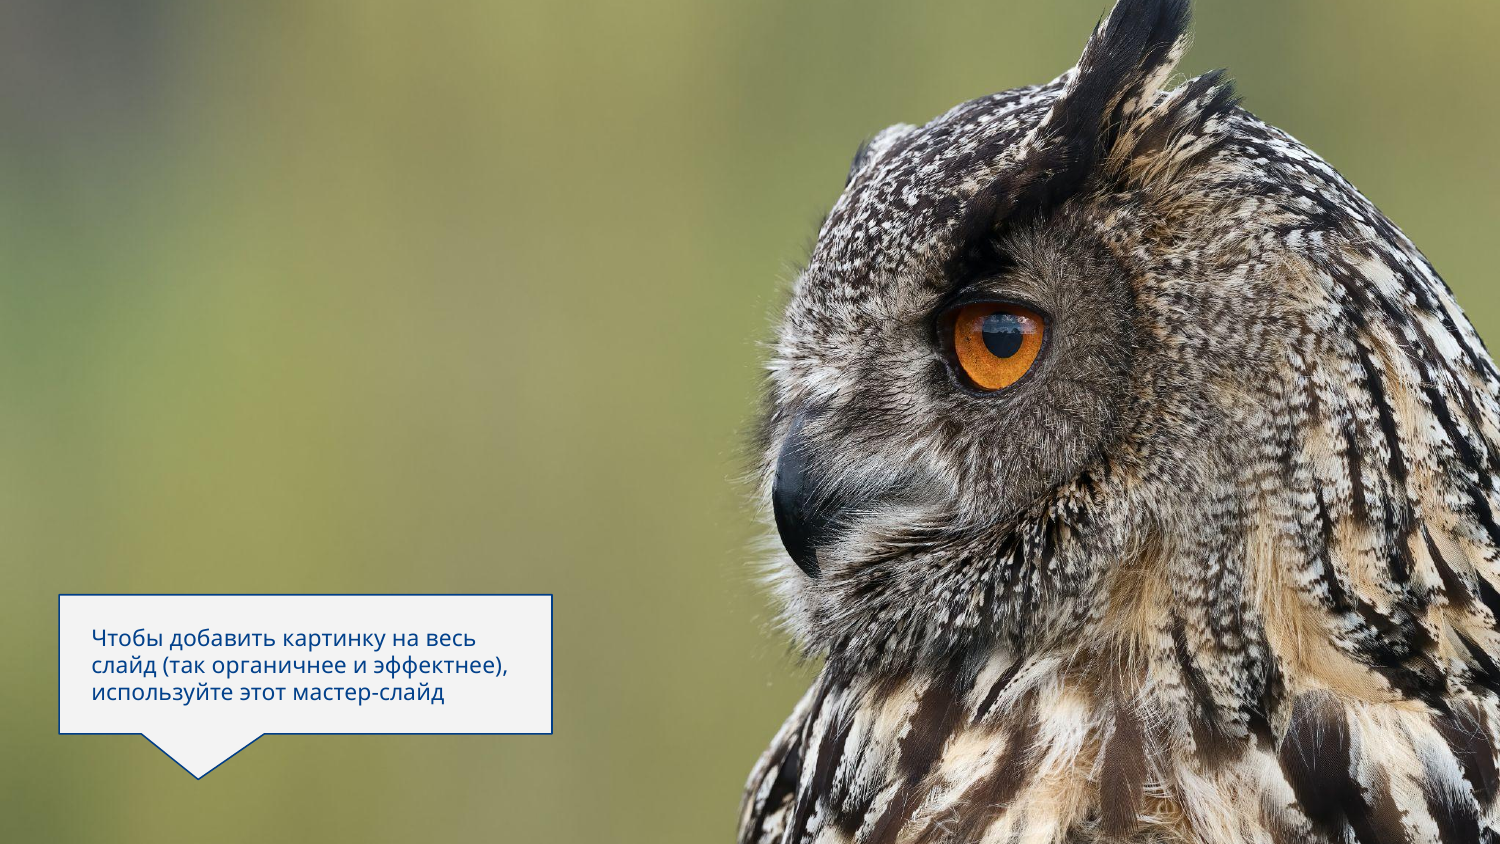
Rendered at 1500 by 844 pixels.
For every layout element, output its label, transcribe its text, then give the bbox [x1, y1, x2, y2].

text_box Чтобы добавить картинку на весь слайд (так органичнее и эффектнее), используйте этот мастер-слайд [59, 594, 552, 780]
picture [0, 0, 1500, 844]
